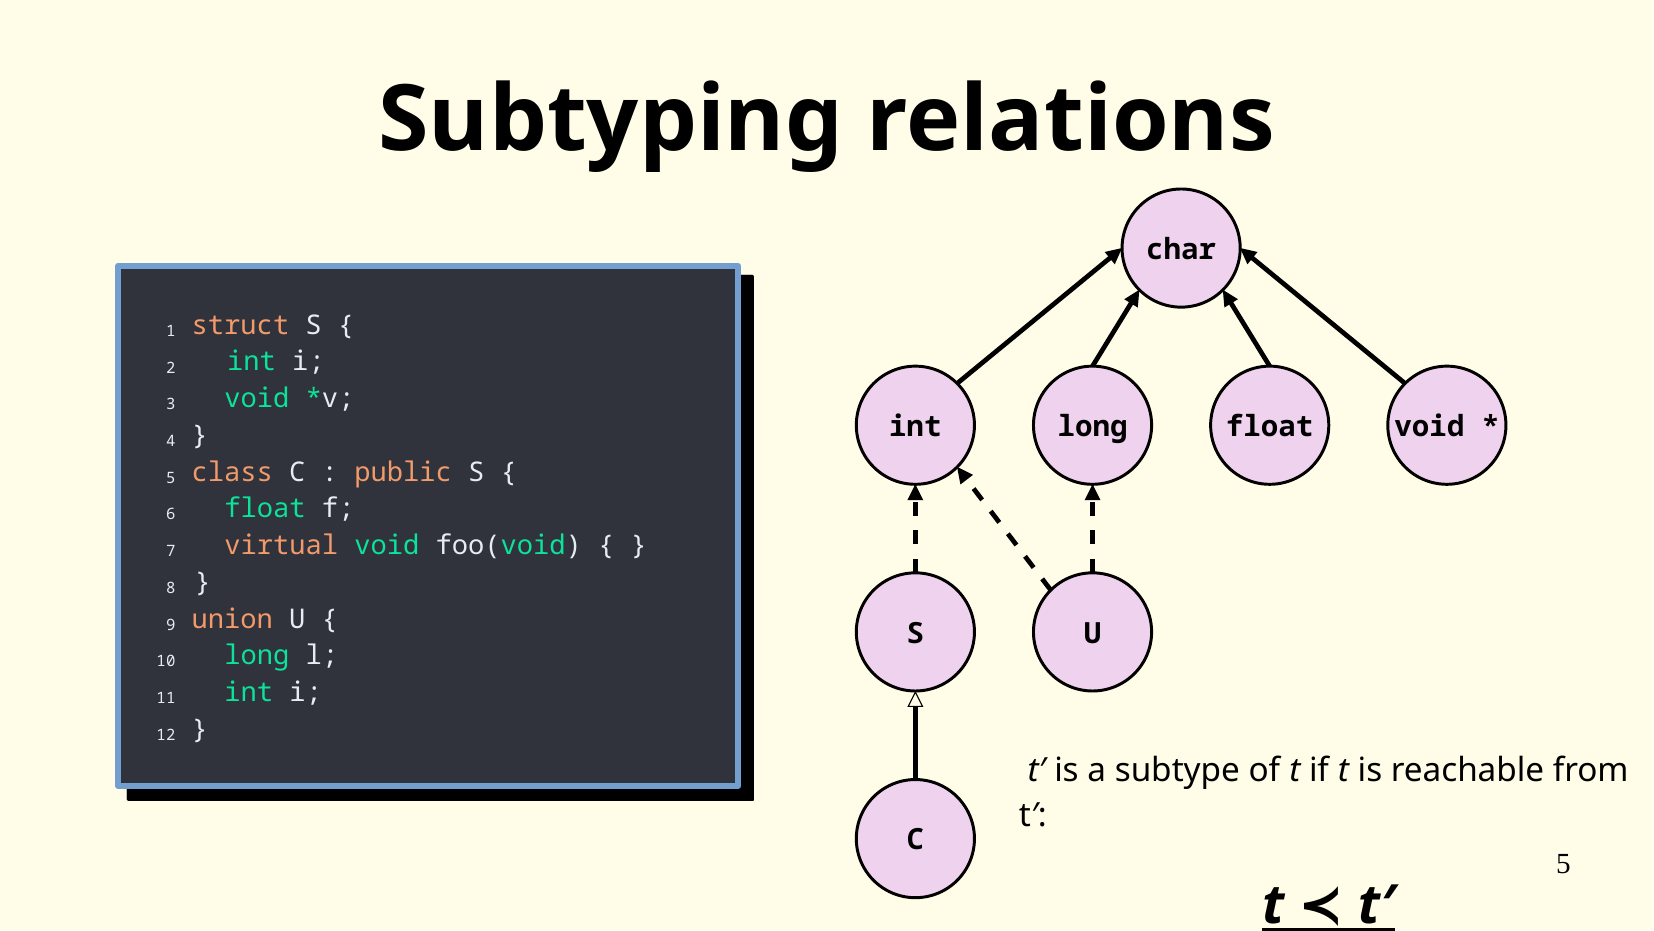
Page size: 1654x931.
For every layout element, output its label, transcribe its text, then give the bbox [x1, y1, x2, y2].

text_box void * [1387, 366, 1506, 485]
text_box long [1033, 366, 1152, 485]
text_box S [856, 572, 975, 691]
text_box char [1122, 188, 1241, 308]
text_box t′ is a subtype of t if t is reachable from t′: t ≺ t′ [1003, 738, 1654, 931]
text_box C [856, 779, 975, 898]
title Subtyping relations [82, 37, 1571, 193]
text_box U [1033, 572, 1152, 692]
text_box float [1210, 366, 1329, 485]
text_box int [856, 366, 975, 485]
text_box 1 struct S { 2 int i; 3 void *v; 4 } 5 class C : public S { 6 float f; 7 virtual void foo(void) { } 8 } 9 union U { 10 long l; 11 int i; 12 } [118, 265, 739, 766]
